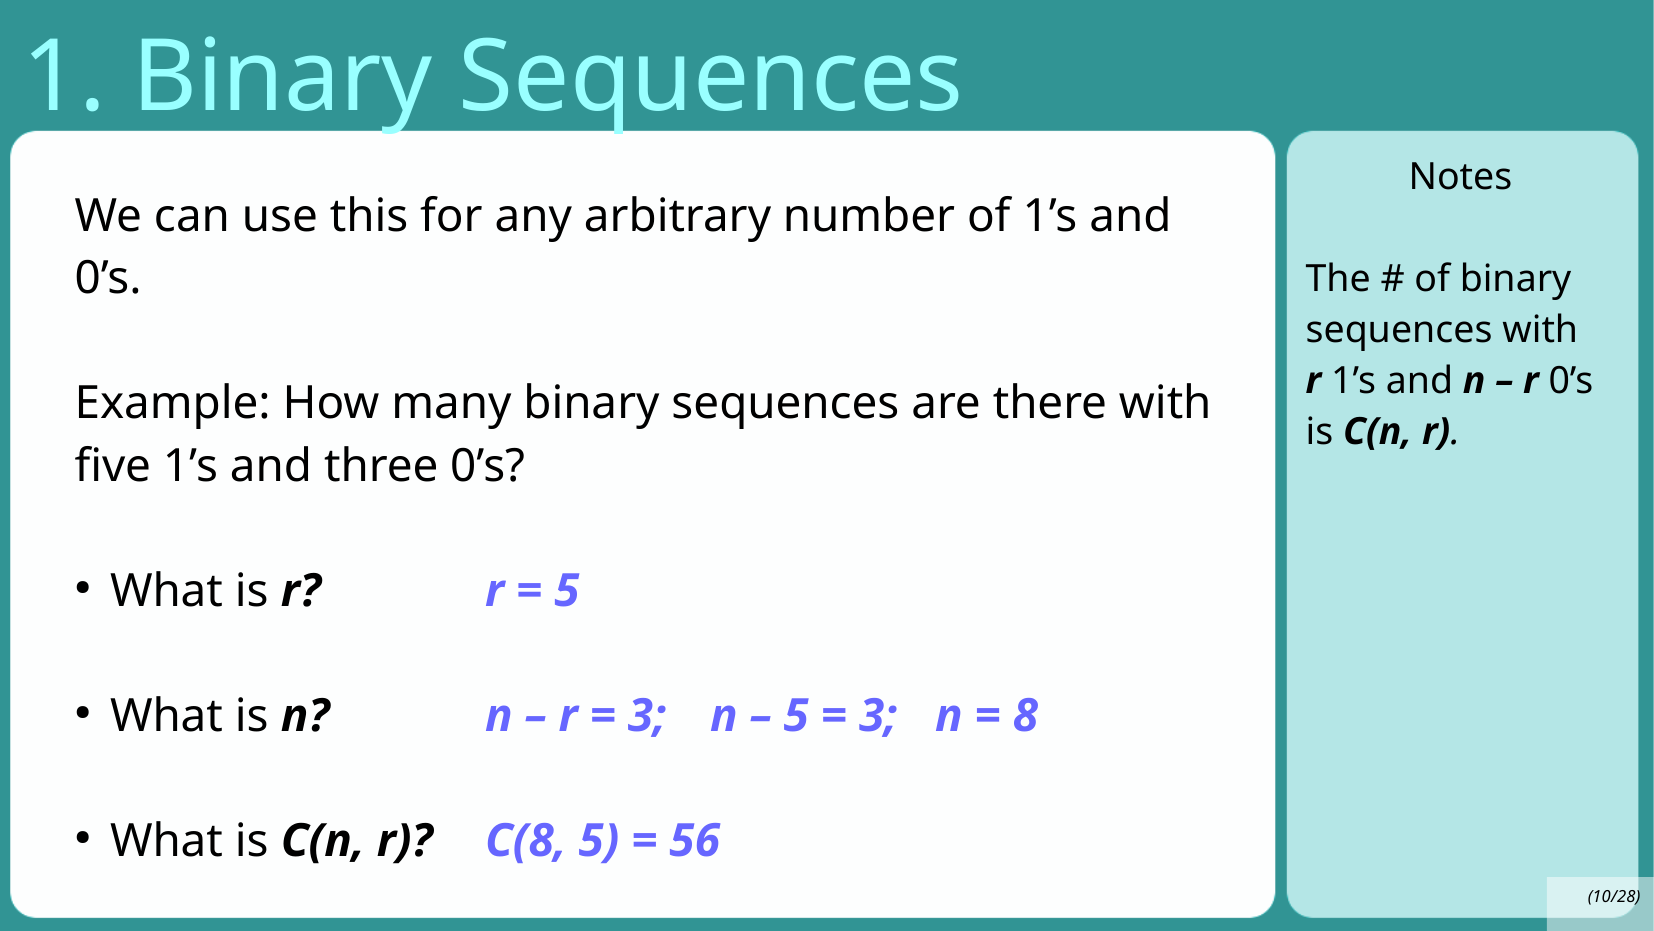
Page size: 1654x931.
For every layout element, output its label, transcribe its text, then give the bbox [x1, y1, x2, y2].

text_box Notes The # of binary sequences with r 1’s and n – r 0’s is C(n, r). [1290, 141, 1631, 661]
picture [0, 0, 1654, 931]
text_box (<number>/28) [1546, 877, 1654, 931]
title 1. Binary Sequences [22, 13, 1511, 130]
text_box We can use this for any arbitrary number of 1’s and 0’s. Example: How many binary sequences are there with five 1’s and three 0’s? What is r? r = 5 What is n? n – r = 3; n – 5 = 3; n = 8 What is C(n, r)? C(8, 5) = 56 [74, 182, 1244, 698]
